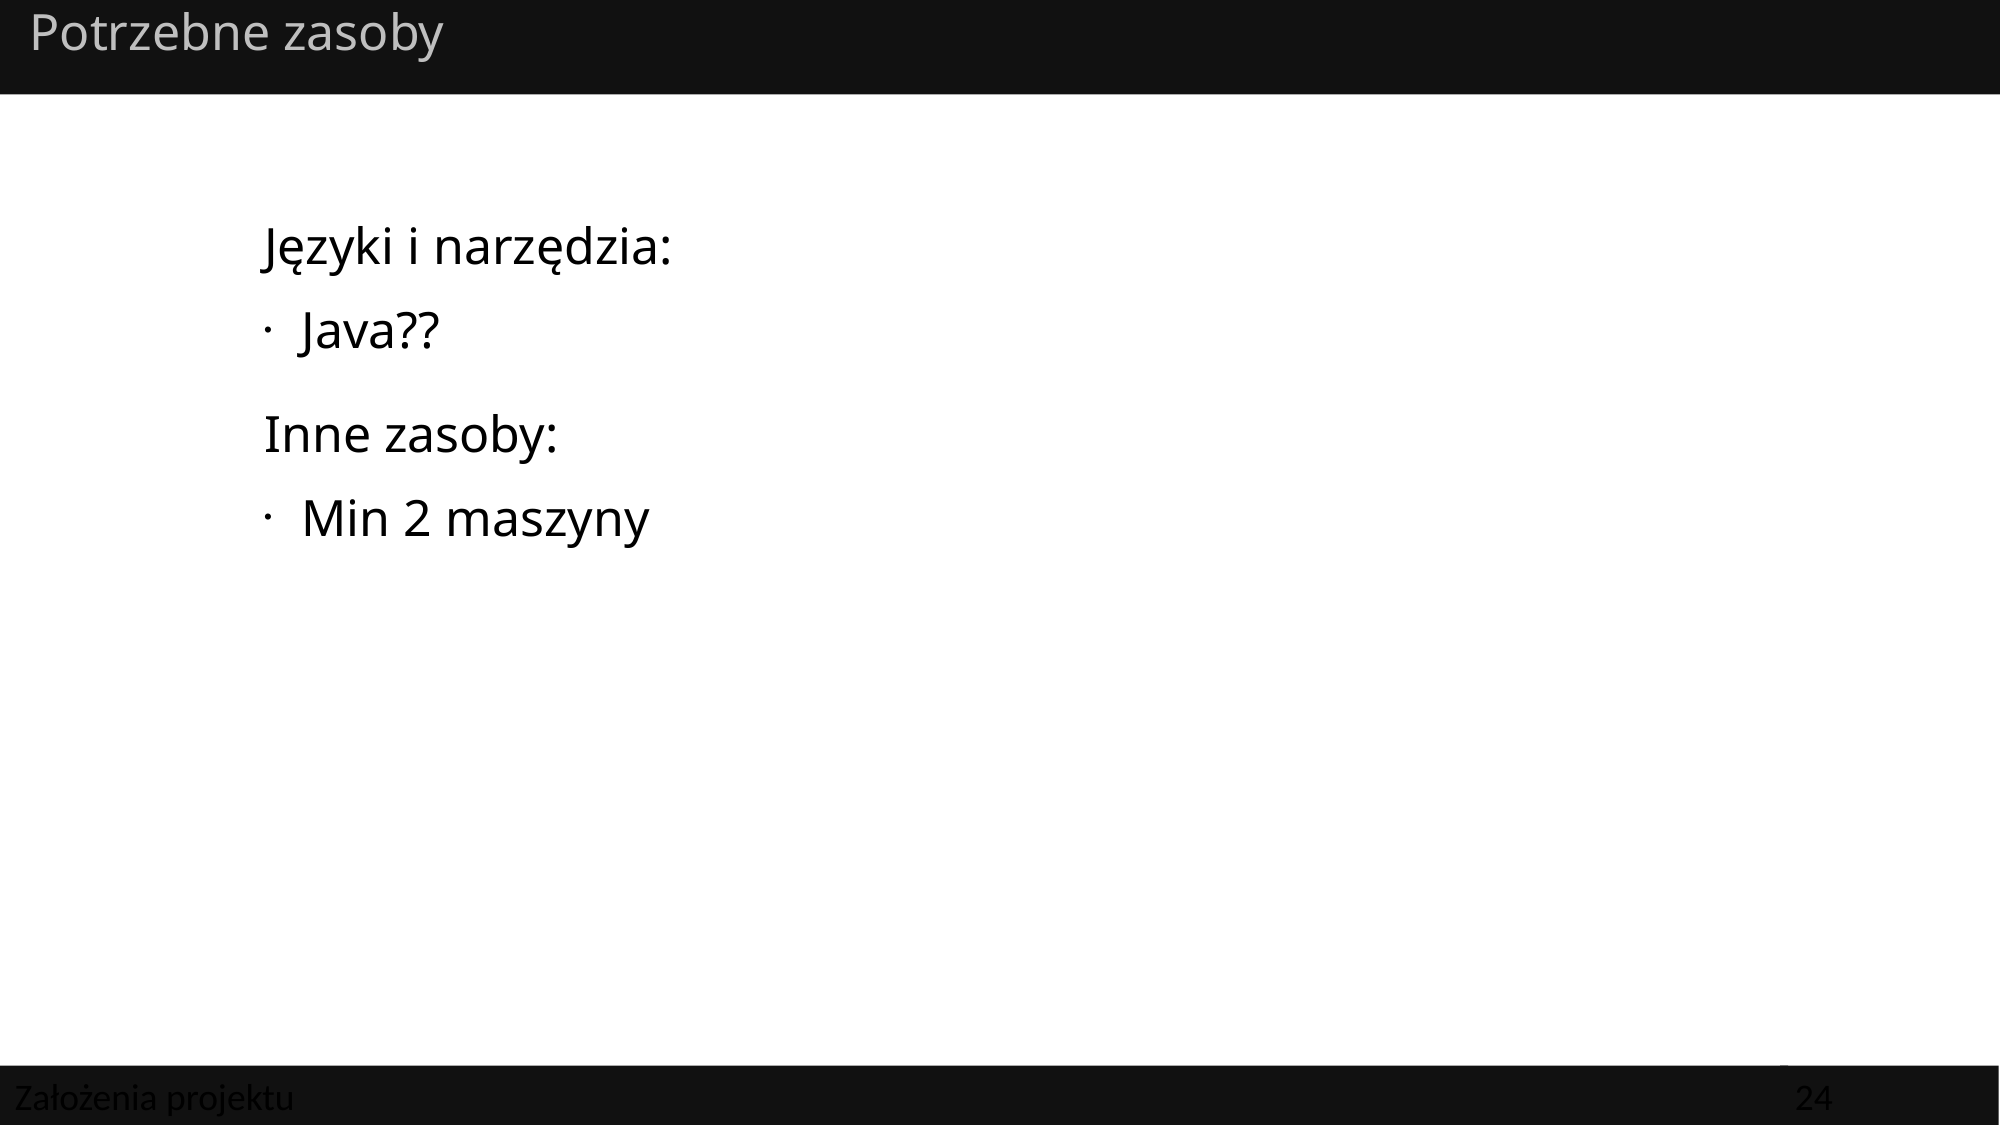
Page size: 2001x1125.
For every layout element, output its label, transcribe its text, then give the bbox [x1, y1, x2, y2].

footer Założenia projektu [0, 1065, 1780, 1125]
title Potrzebne zasoby [0, 0, 2000, 95]
slide_number <number> [1780, 1065, 1999, 1125]
list Języki i narzędzia: Java?? Inne zasoby: Min 2 maszyny [249, 214, 1863, 893]
